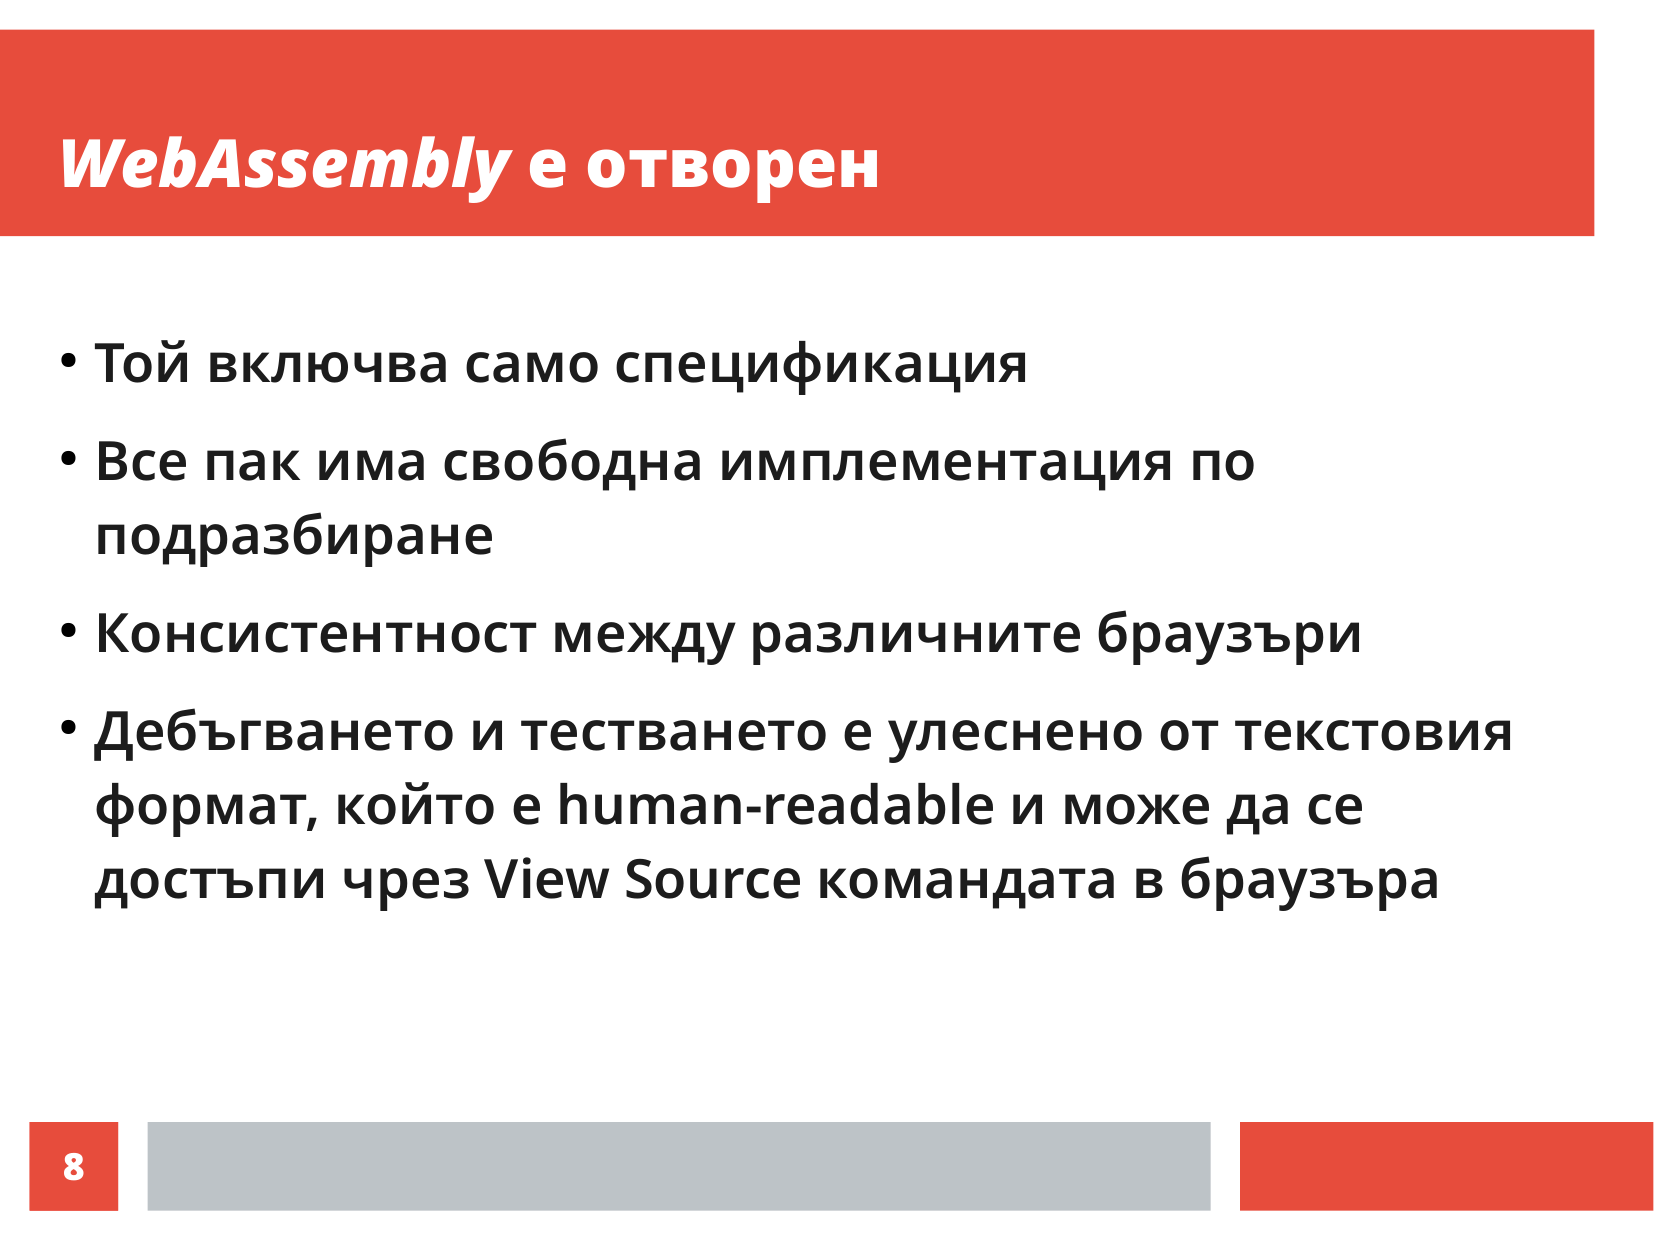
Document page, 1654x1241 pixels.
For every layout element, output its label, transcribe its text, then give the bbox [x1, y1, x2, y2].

title WebAssembly е отворен [59, 59, 1595, 207]
list Той включва само спецификация Все пак има свободна имплементация по подразбиране Консистентност между различните браузъри Дебъгването и тестването е улеснено от текстовия формат, който е human-readable и може да се достъпи чрез View Source командата в браузъра [59, 324, 1565, 1093]
